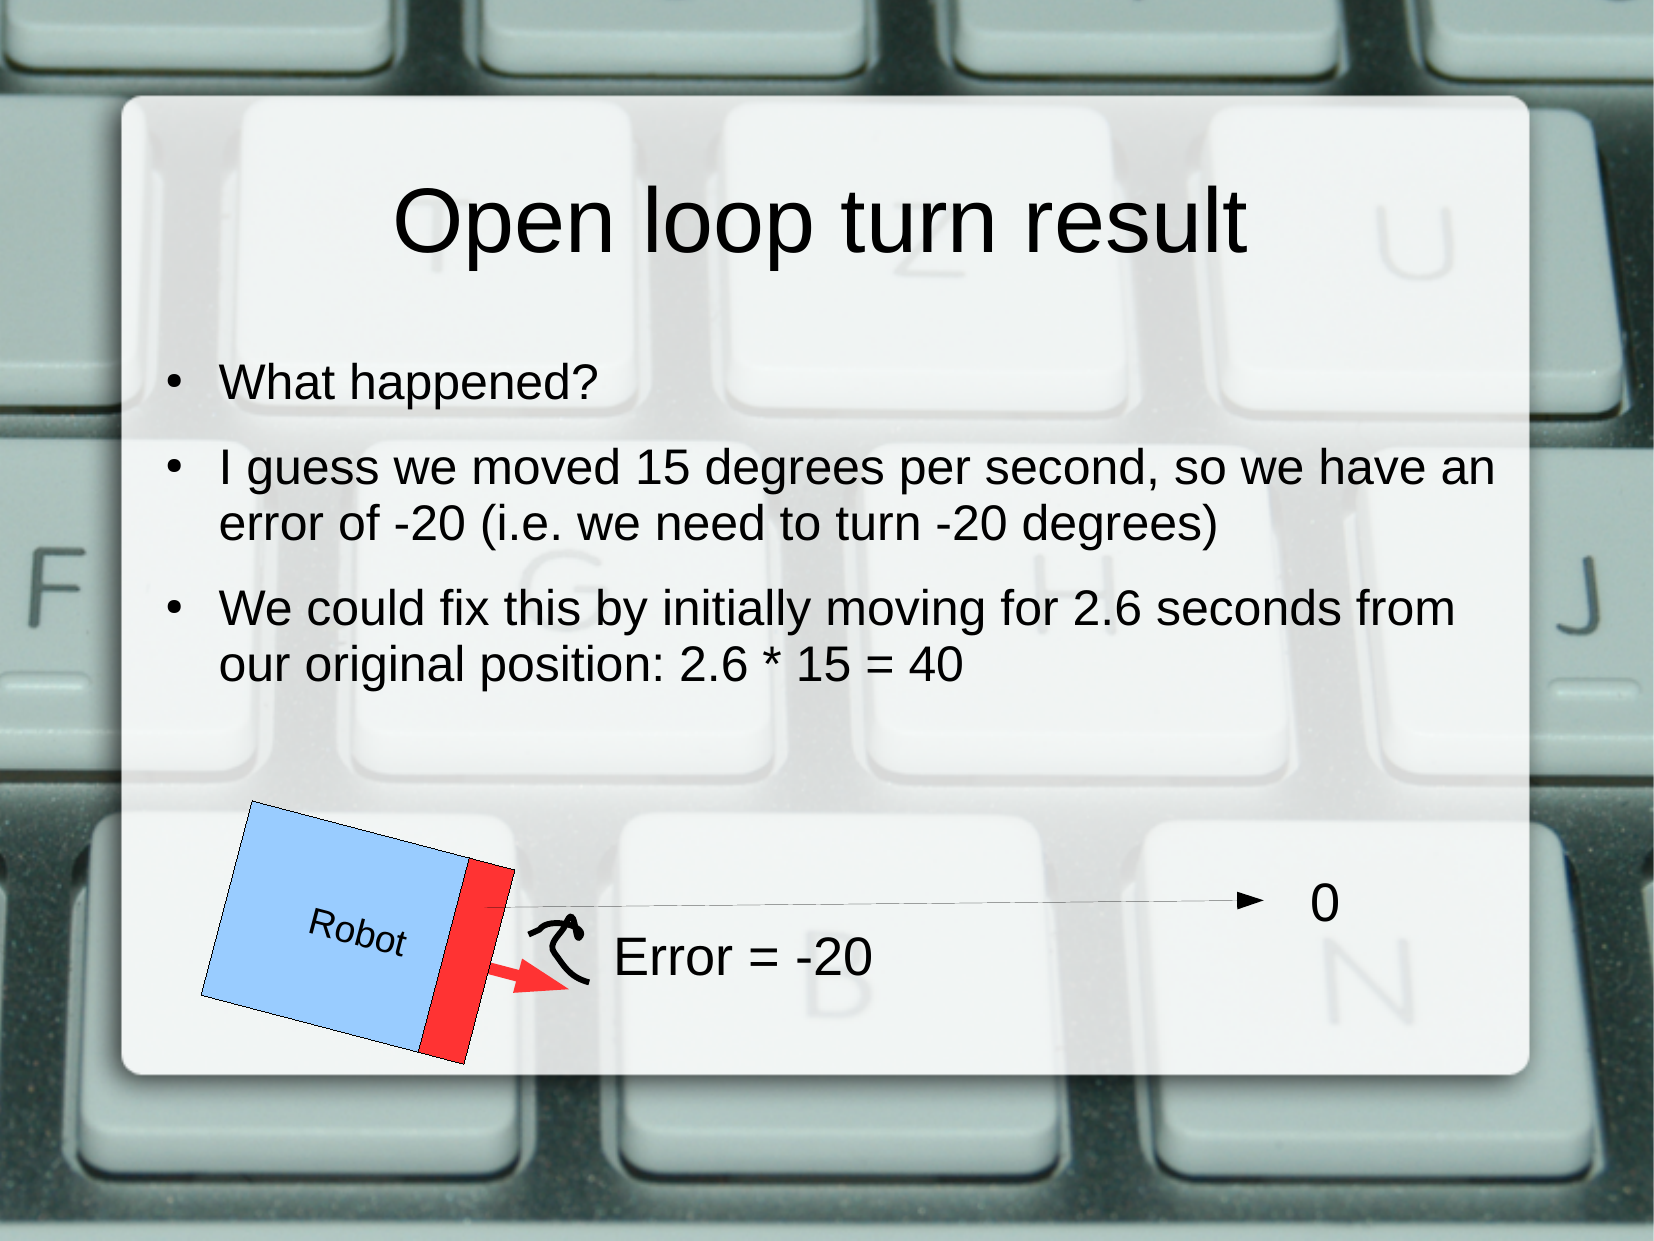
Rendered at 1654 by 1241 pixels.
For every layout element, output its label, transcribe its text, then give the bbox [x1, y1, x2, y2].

title Open loop turn result [135, 117, 1506, 325]
text_box 0 [1295, 864, 1356, 940]
picture [0, 0, 1654, 1241]
list What happened? I guess we moved 15 degrees per second, so we have an error of -20 (i.e. we need to turn -20 degrees) We could fix this by initially moving for 2.6 seconds from our original position: 2.6 * 15 = 40 [147, 354, 1506, 1063]
text_box [418, 857, 515, 1065]
text_box Error = -20 [598, 919, 890, 995]
text_box Robot [201, 800, 469, 1053]
